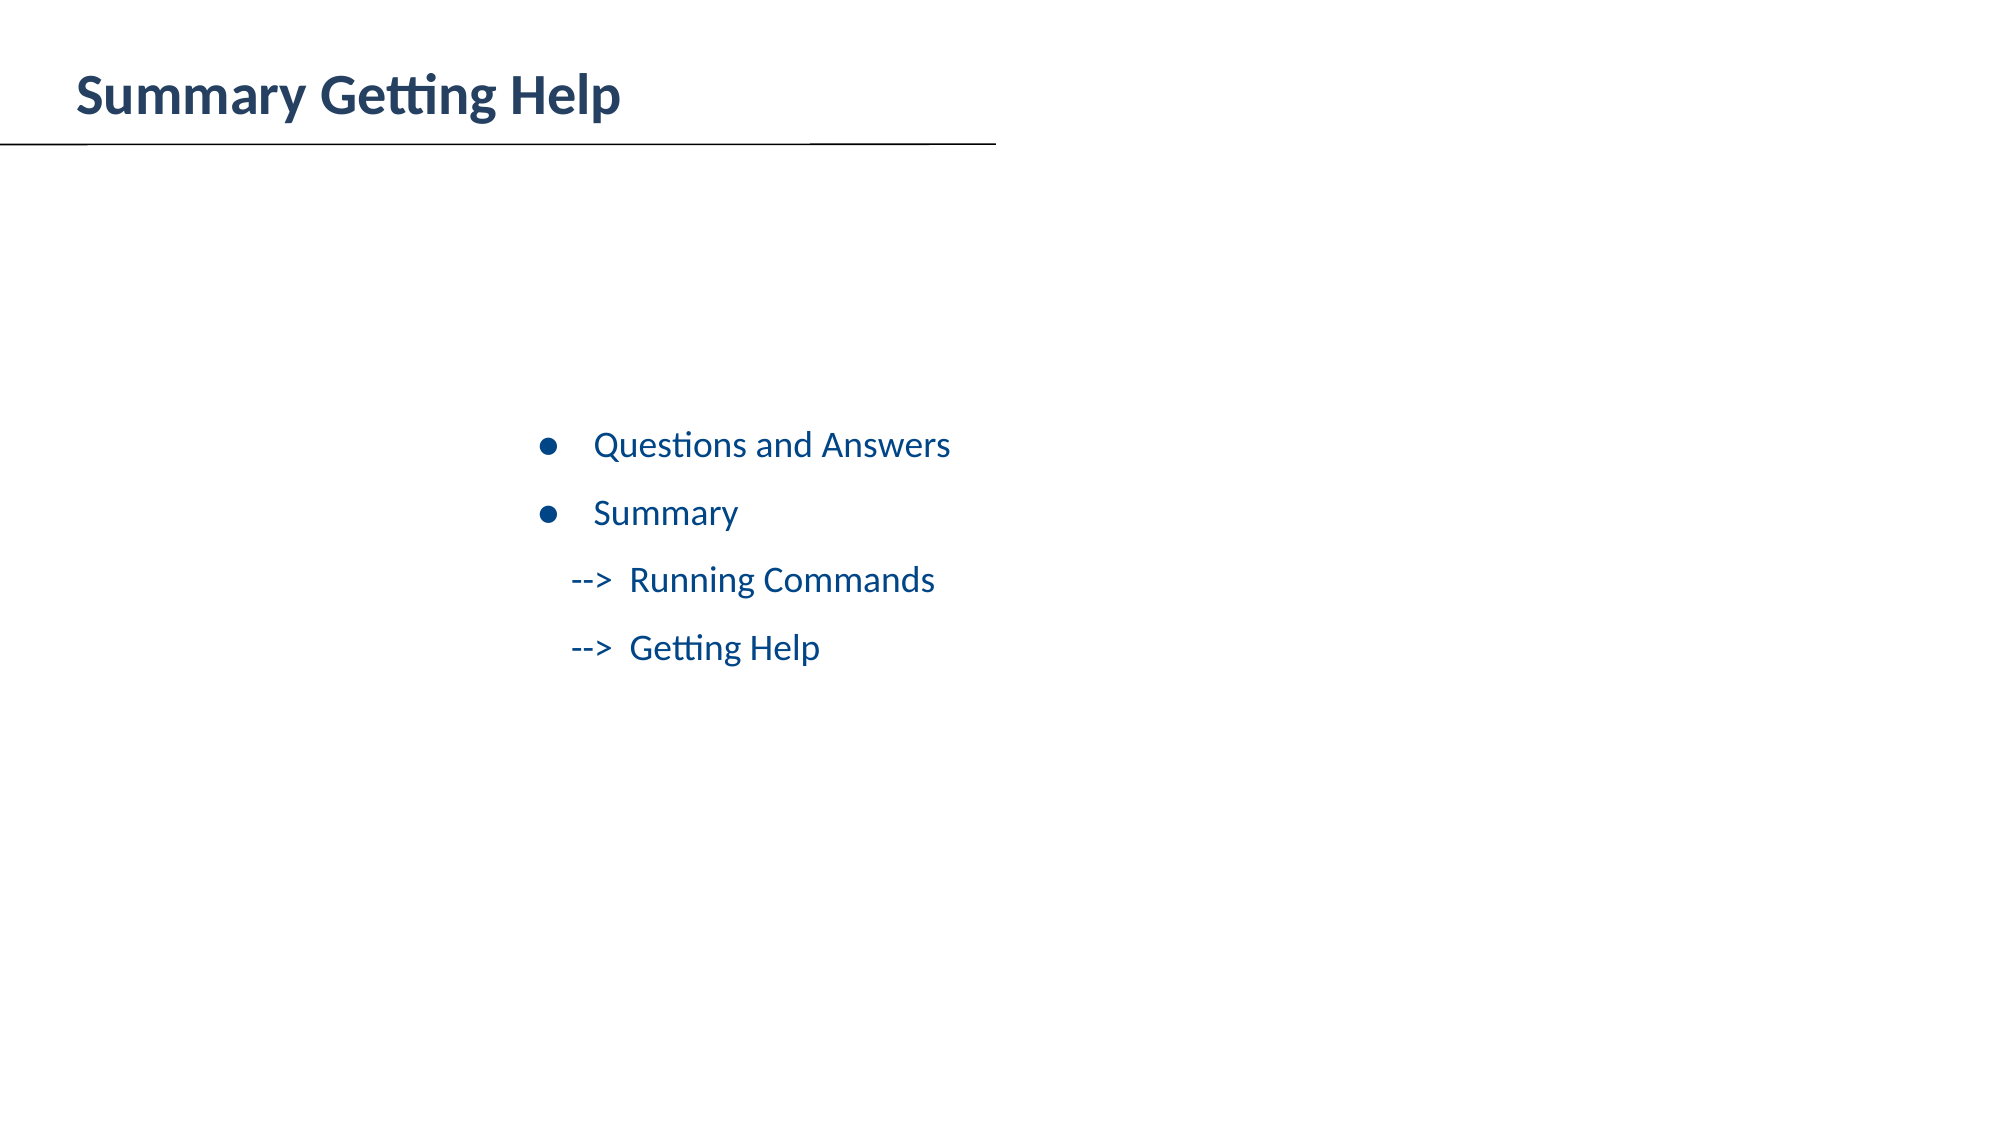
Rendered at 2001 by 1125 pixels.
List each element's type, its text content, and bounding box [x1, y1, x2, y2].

text_box Summary Getting Help [61, 48, 1112, 134]
text_box ● Questions and Answers ● Summary --> Running Commands --> Getting Help [369, 390, 1492, 946]
